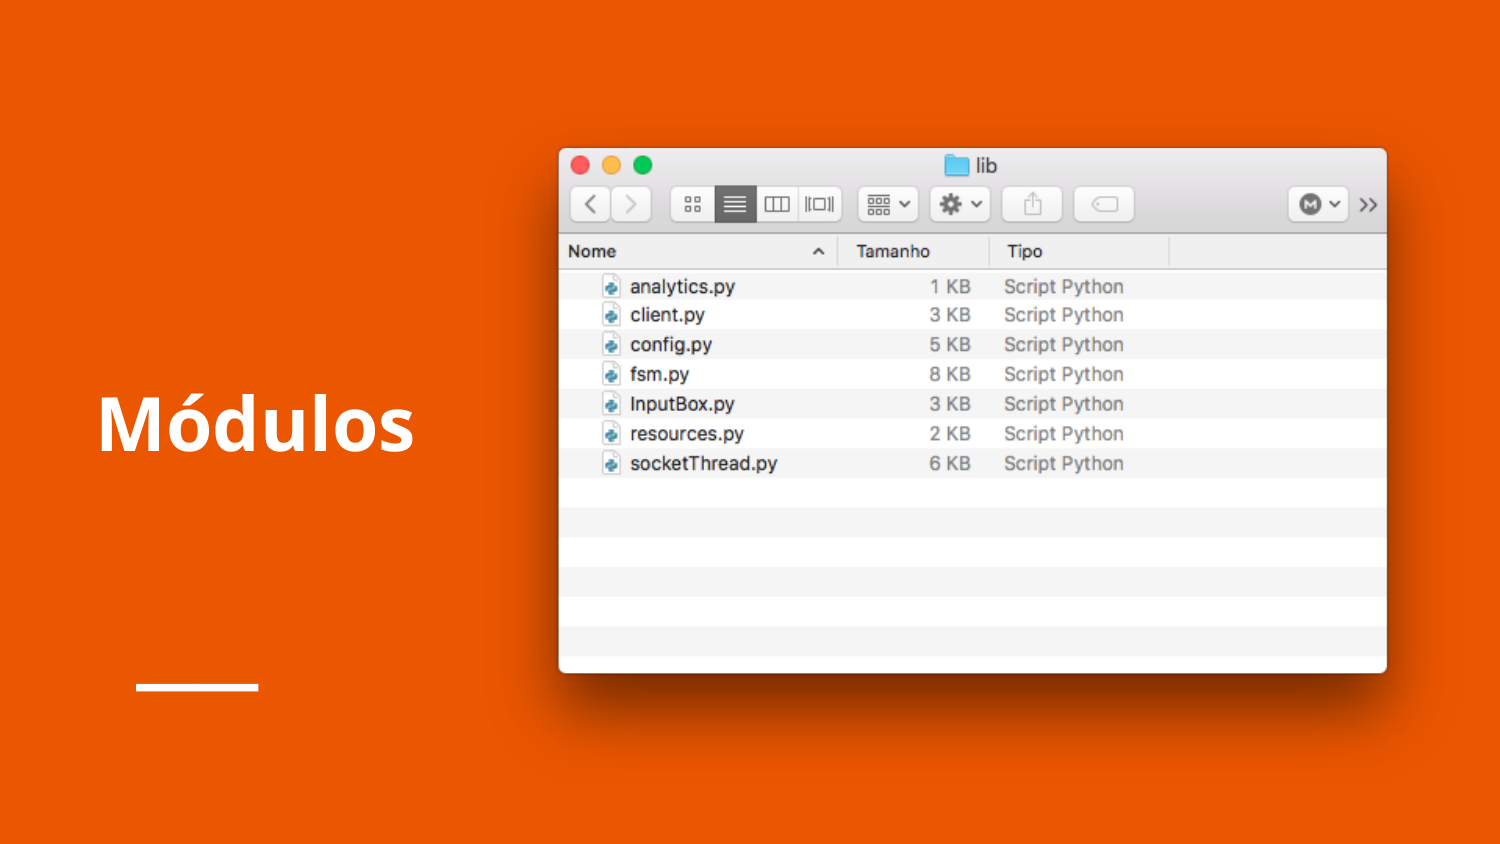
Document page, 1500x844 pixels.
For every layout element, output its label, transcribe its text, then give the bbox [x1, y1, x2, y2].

picture [471, 98, 1475, 799]
title Módulos [80, 86, 1079, 758]
